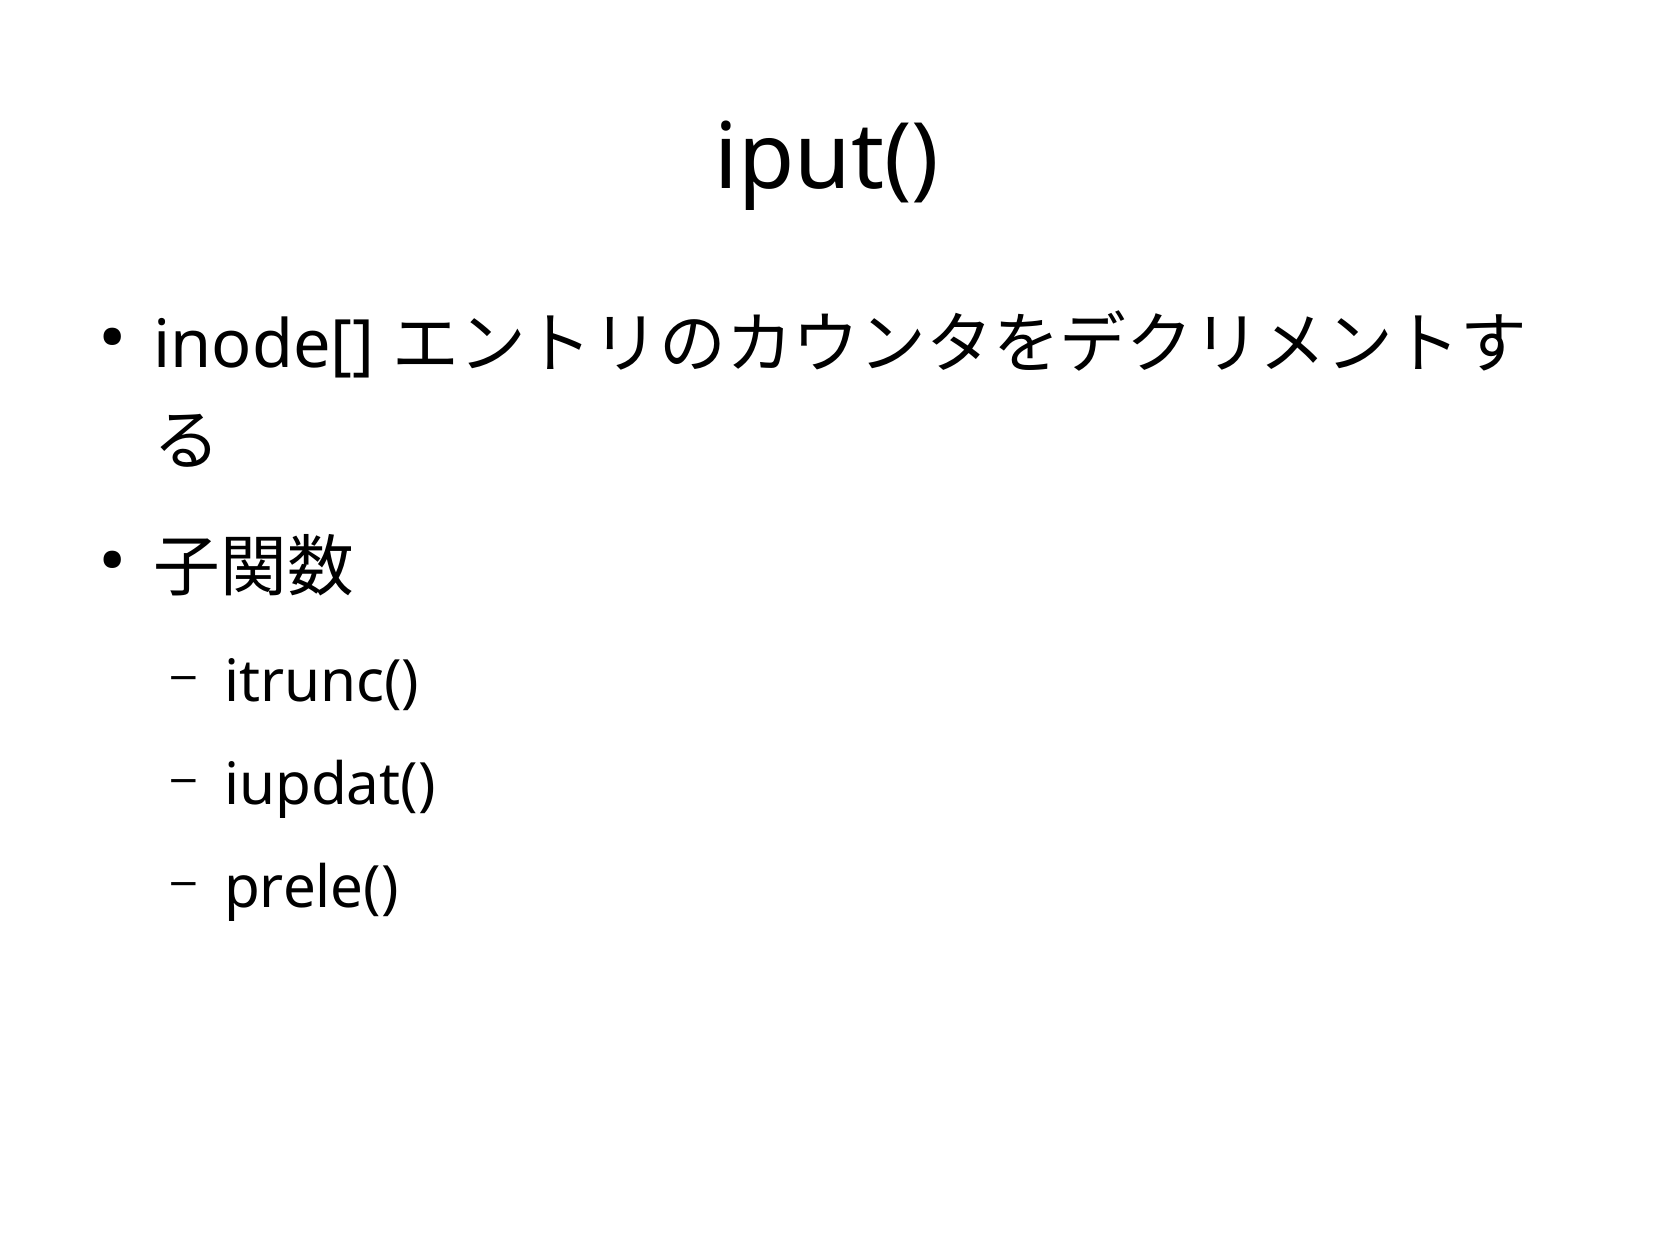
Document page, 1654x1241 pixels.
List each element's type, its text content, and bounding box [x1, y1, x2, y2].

list inode[] エントリのカウンタをデクリメントする 子関数 itrunc() iupdat() prele() [82, 290, 1538, 1010]
title iput() [82, 49, 1571, 257]
